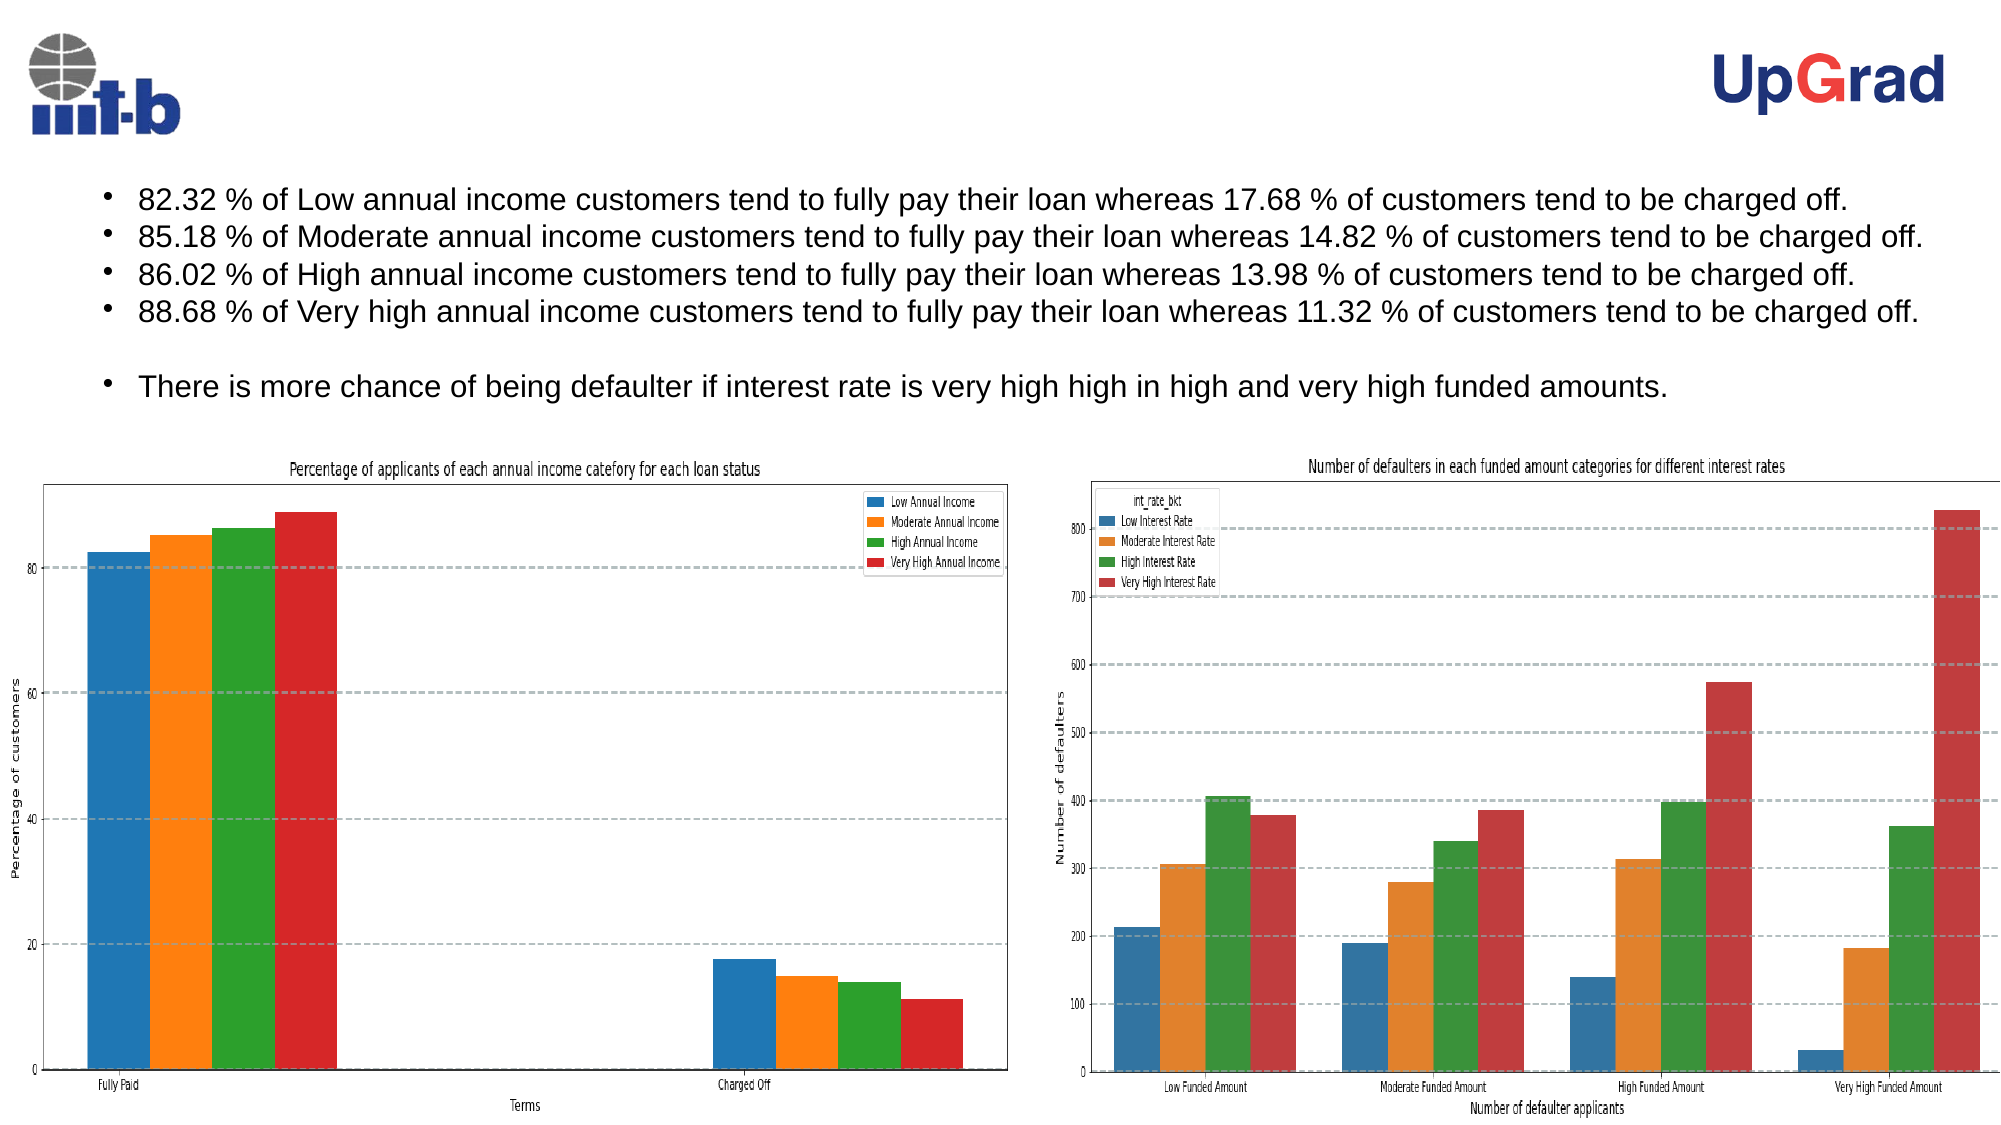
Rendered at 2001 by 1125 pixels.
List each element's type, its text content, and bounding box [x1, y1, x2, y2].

text_box 82.32 % of Low annual income customers tend to fully pay their loan whereas 17.68 % of customers tend to be charged off. 85.18 % of Moderate annual income customers tend to fully pay their loan whereas 14.82 % of customers tend to be charged off. 86.02 % of High annual income customers tend to fully pay their loan whereas 13.98 % of customers tend to be charged off. 88.68 % of Very high annual income customers tend to fully pay their loan whereas 11.32 % of customers tend to be charged off. There is more chance of being defaulter if interest rate is very high high in high and very high funded amounts. [87, 171, 1983, 500]
picture [1050, 449, 2000, 1125]
picture [5, 452, 1013, 1125]
picture [1714, 53, 1950, 115]
picture [0, 29, 207, 162]
